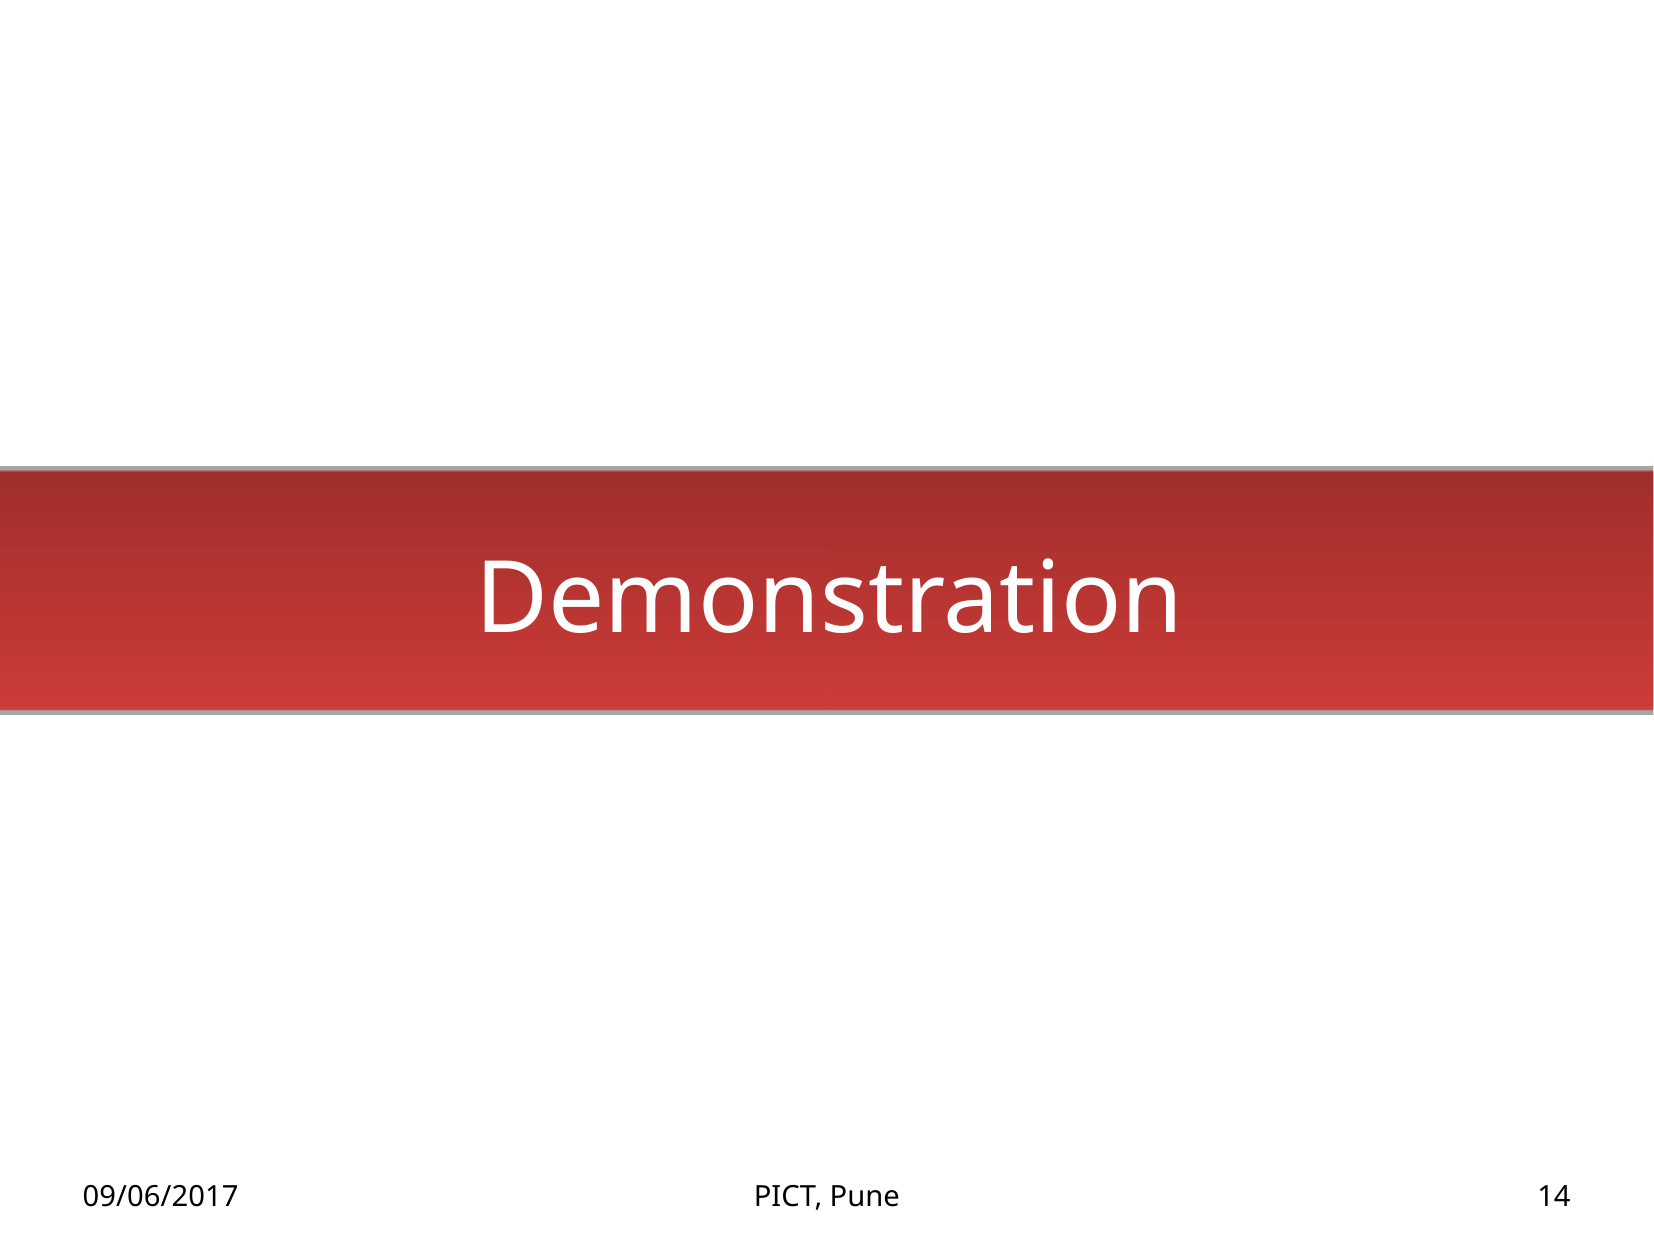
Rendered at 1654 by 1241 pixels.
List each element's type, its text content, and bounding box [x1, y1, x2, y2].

picture [0, 466, 1654, 715]
title Demonstration [70, 489, 1589, 697]
